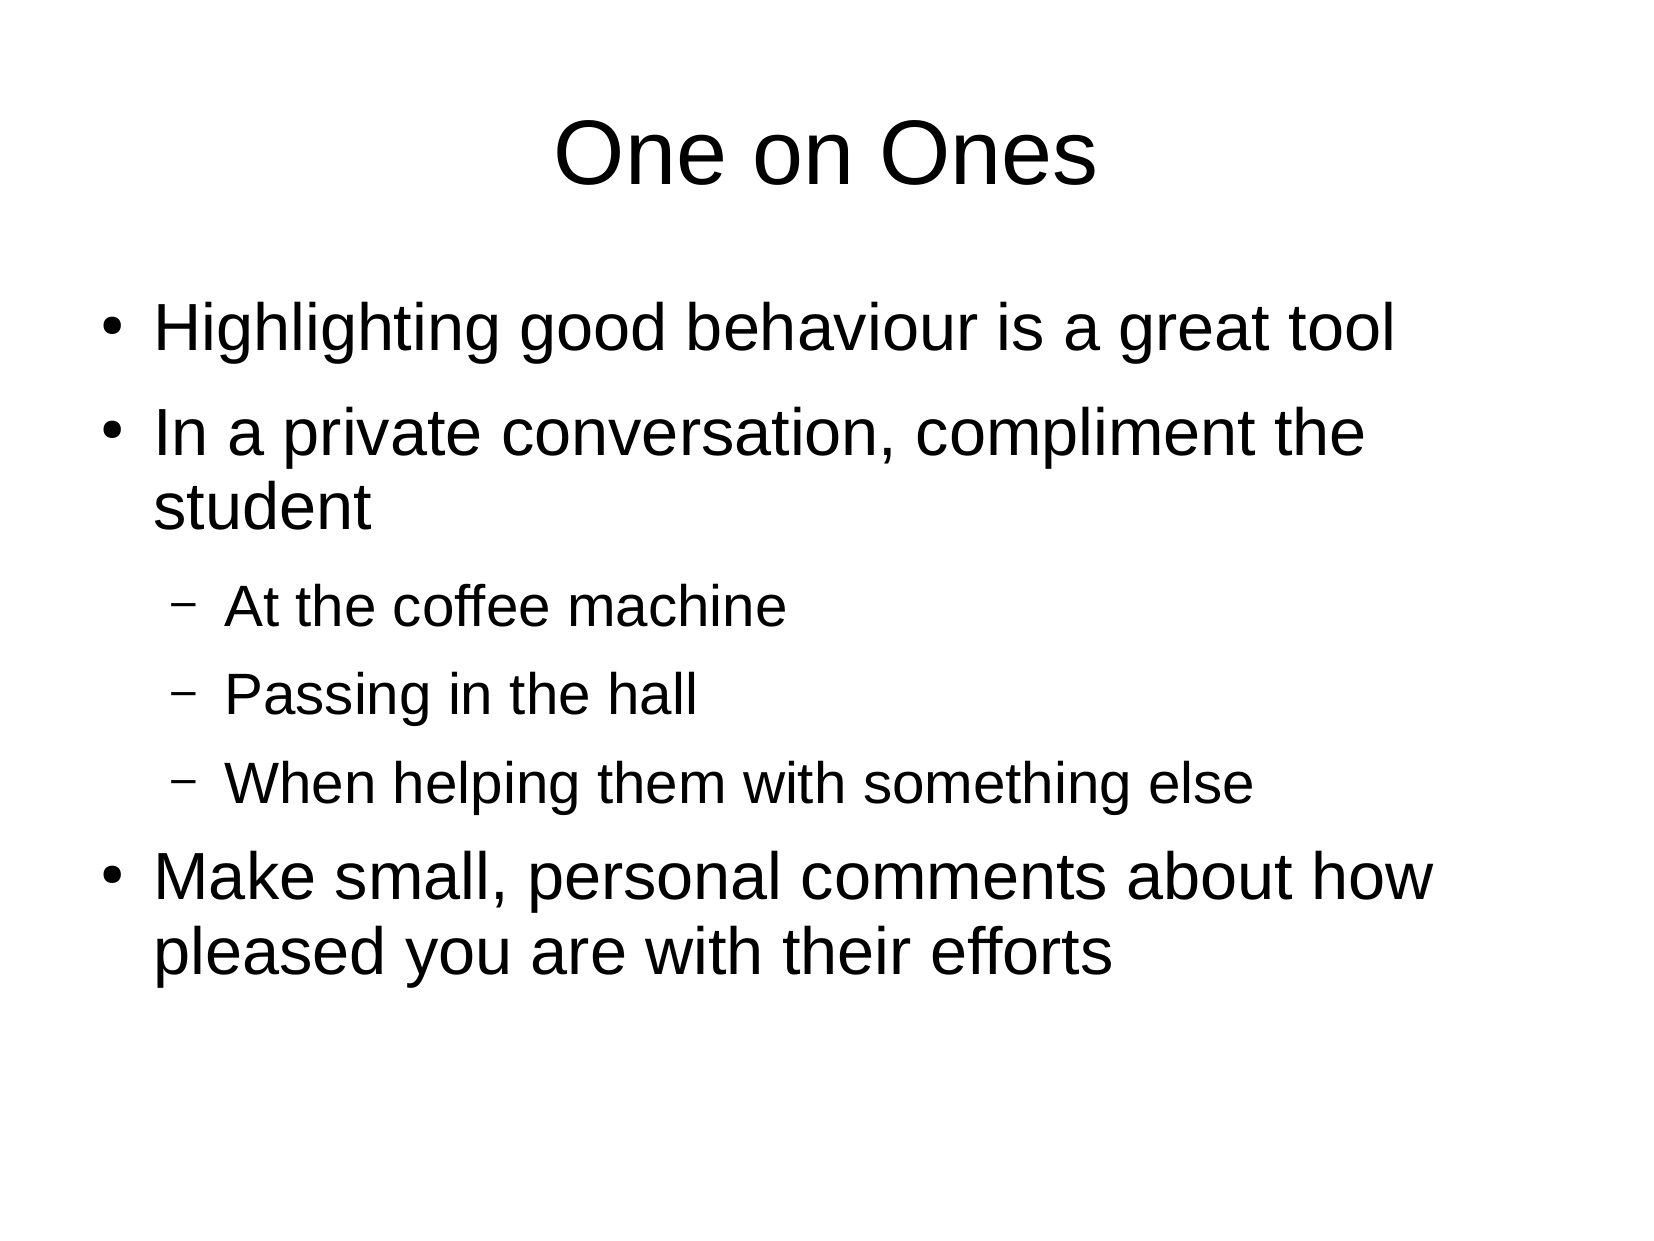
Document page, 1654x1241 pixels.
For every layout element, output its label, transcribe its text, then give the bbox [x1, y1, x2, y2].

title One on Ones [82, 49, 1571, 257]
list Highlighting good behaviour is a great tool In a private conversation, compliment the student At the coffee machine Passing in the hall When helping them with something else Make small, personal comments about how pleased you are with their efforts [82, 290, 1571, 1109]
